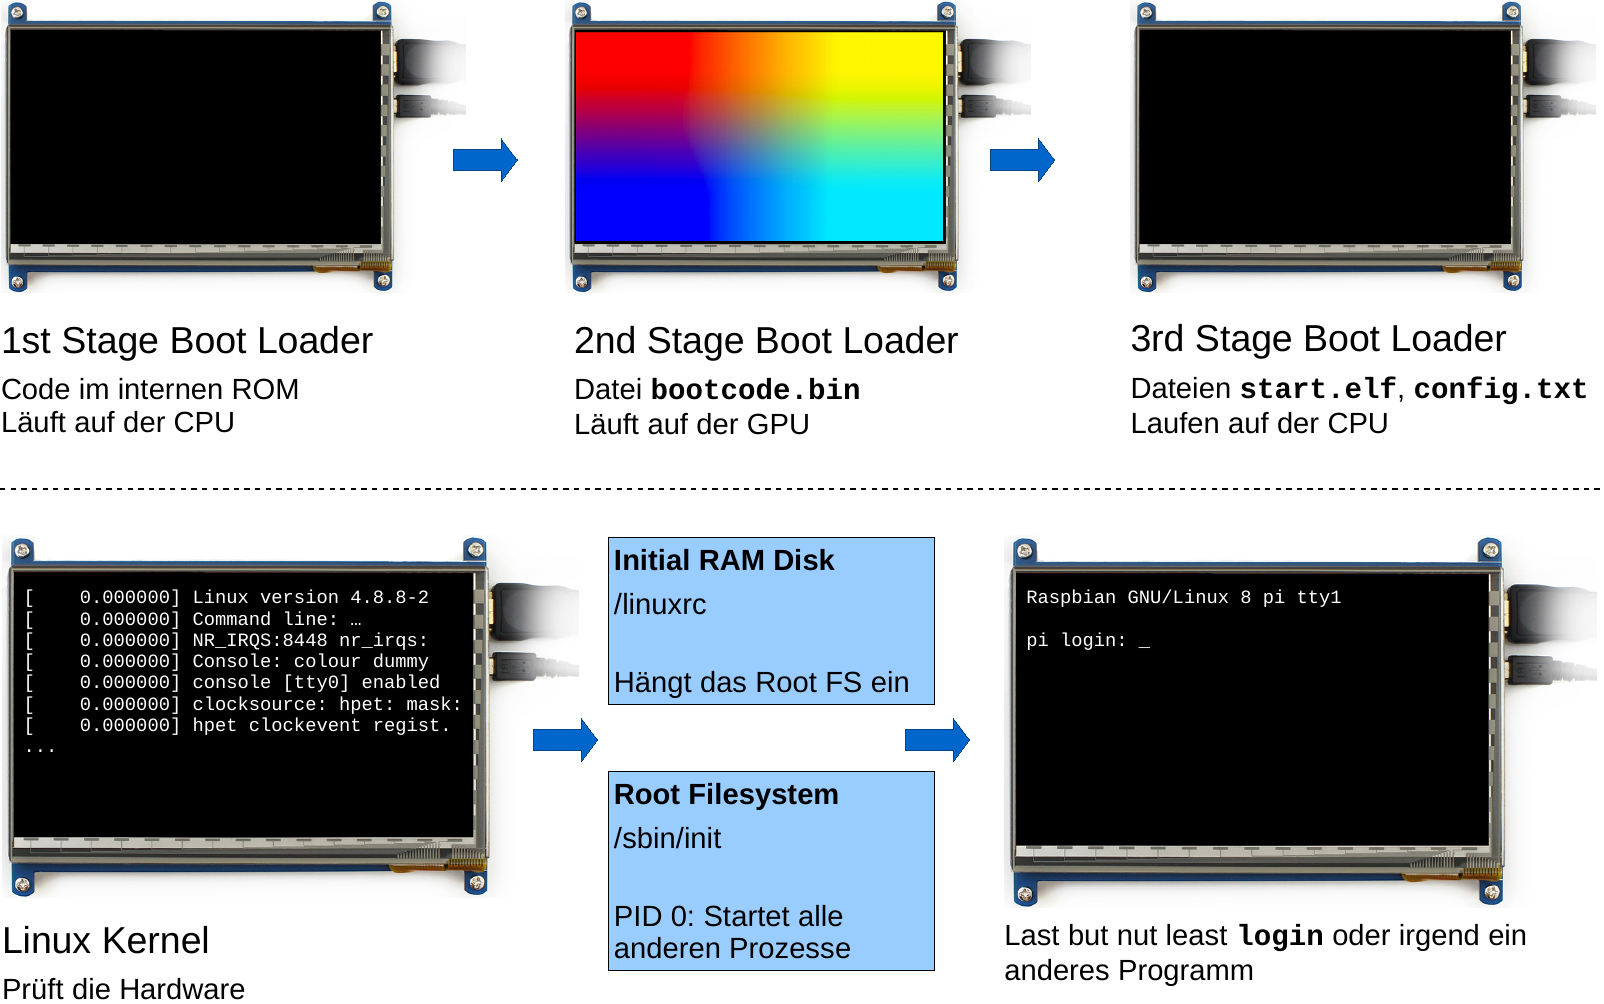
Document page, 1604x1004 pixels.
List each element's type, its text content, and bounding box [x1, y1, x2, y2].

text_box Linux Kernel Prüft die Hardware [2, 919, 375, 1004]
picture [2, 535, 579, 898]
text_box Raspbian GNU/Linux 8 pi tty1 pi login: _ [1026, 588, 1477, 653]
text_box [533, 718, 598, 762]
text_box 1st Stage Boot Loader Code im internen ROM Läuft auf der CPU [1, 319, 374, 439]
picture [1004, 535, 1597, 908]
text_box [919, 771, 935, 971]
text_box [ 0.000000] Linux version 4.8.8-2 [ 0.000000] Command line: … [ 0.000000] NR_IRQS:8448 nr_irqs: [ 0.000000] Console: colour dummy [ 0.000000] console [tty0] enabled [ 0.000000] clocksource: hpet: mask: [ 0.000000] hpet clockevent regist. ... [23, 588, 474, 802]
text_box [990, 138, 1055, 182]
text_box [917, 537, 935, 705]
text_box Initial RAM Disk /linuxrc Hängt das Root FS ein [608, 537, 917, 705]
picture [565, 0, 1031, 293]
text_box [905, 718, 970, 762]
text_box 3rd Stage Boot Loader Dateien start.elf, config.txt Laufen auf der CPU [1130, 317, 1604, 440]
text_box Last but nut least login oder irgend ein anderes Programm [1004, 919, 1528, 1004]
picture [1, 0, 466, 293]
text_box 2nd Stage Boot Loader Datei bootcode.bin Läuft auf der GPU [574, 319, 1028, 442]
text_box Root Filesystem /sbin/init PID 0: Startet alle anderen Prozesse [608, 771, 919, 971]
picture [1130, 0, 1596, 293]
text_box [453, 138, 518, 182]
